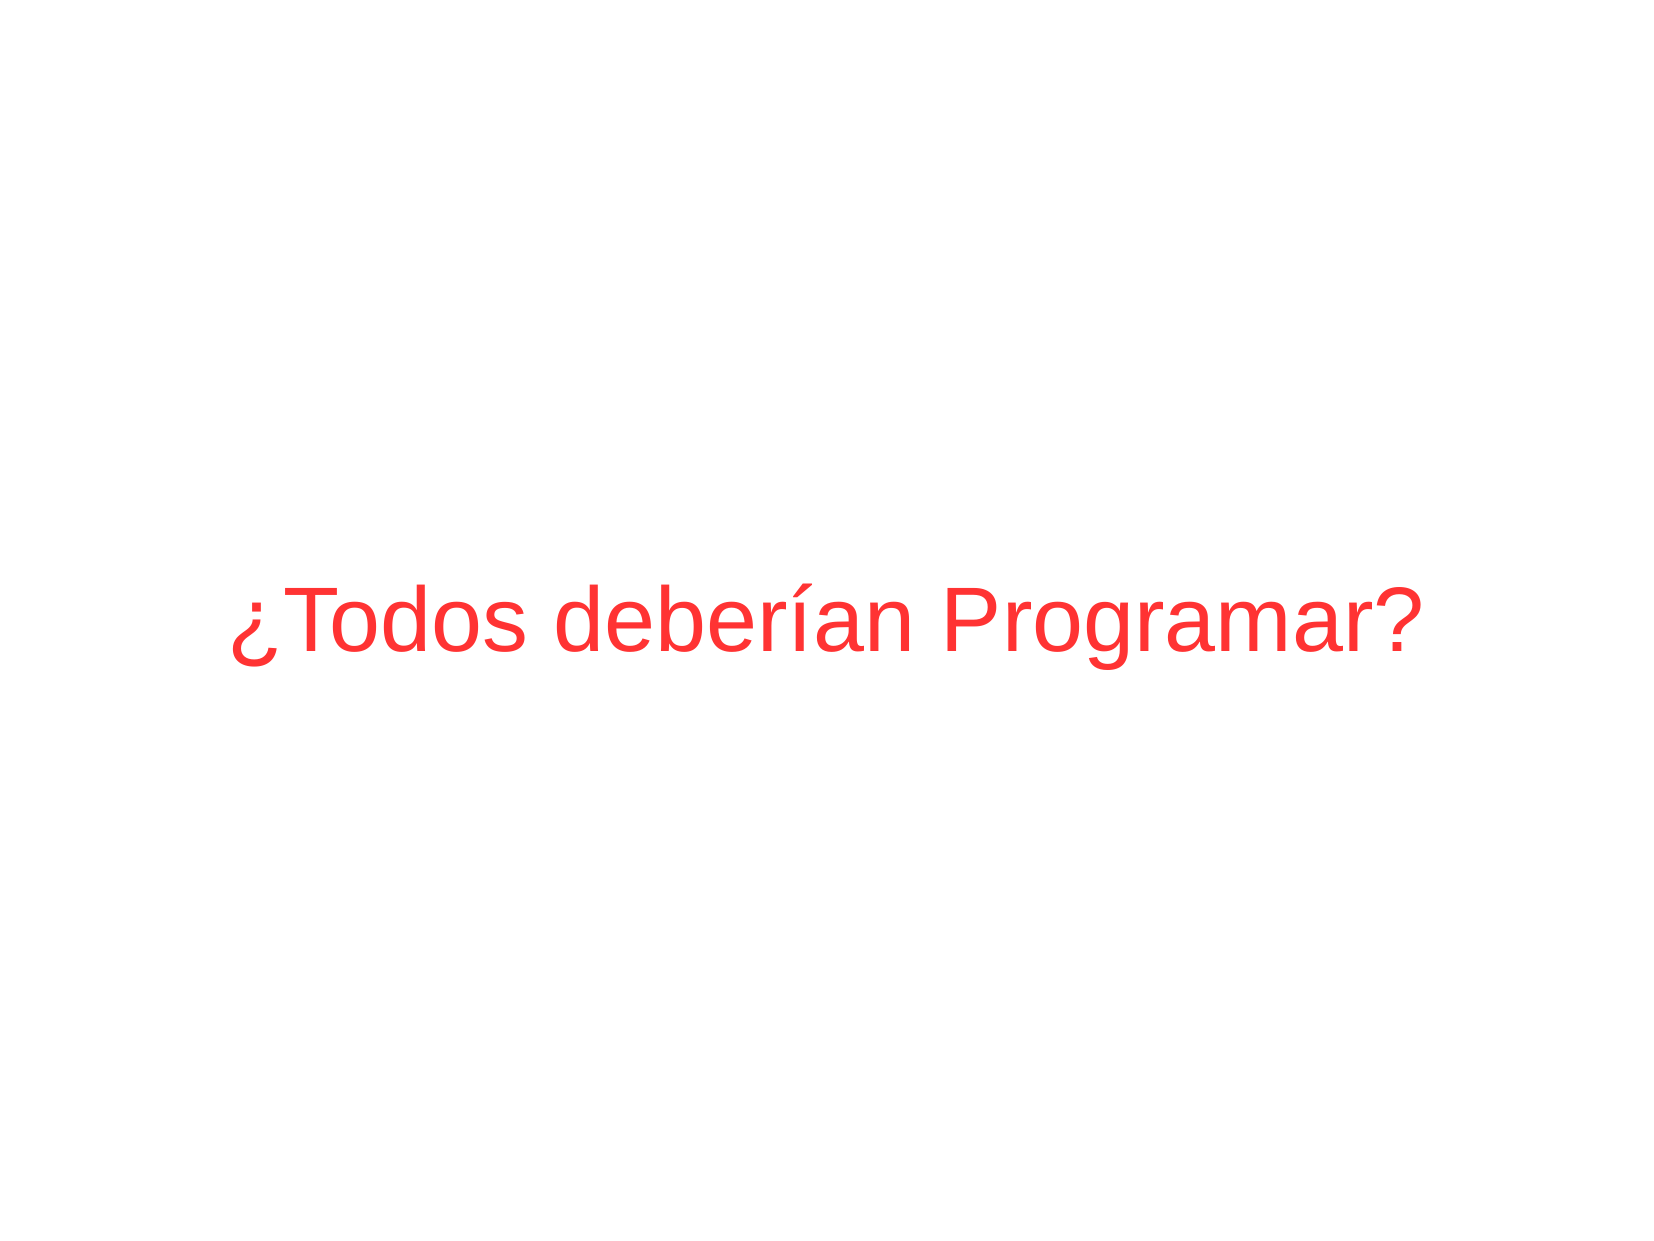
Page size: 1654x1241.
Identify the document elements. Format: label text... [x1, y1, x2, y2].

title ¿Todos deberían Programar? [82, 516, 1571, 724]
